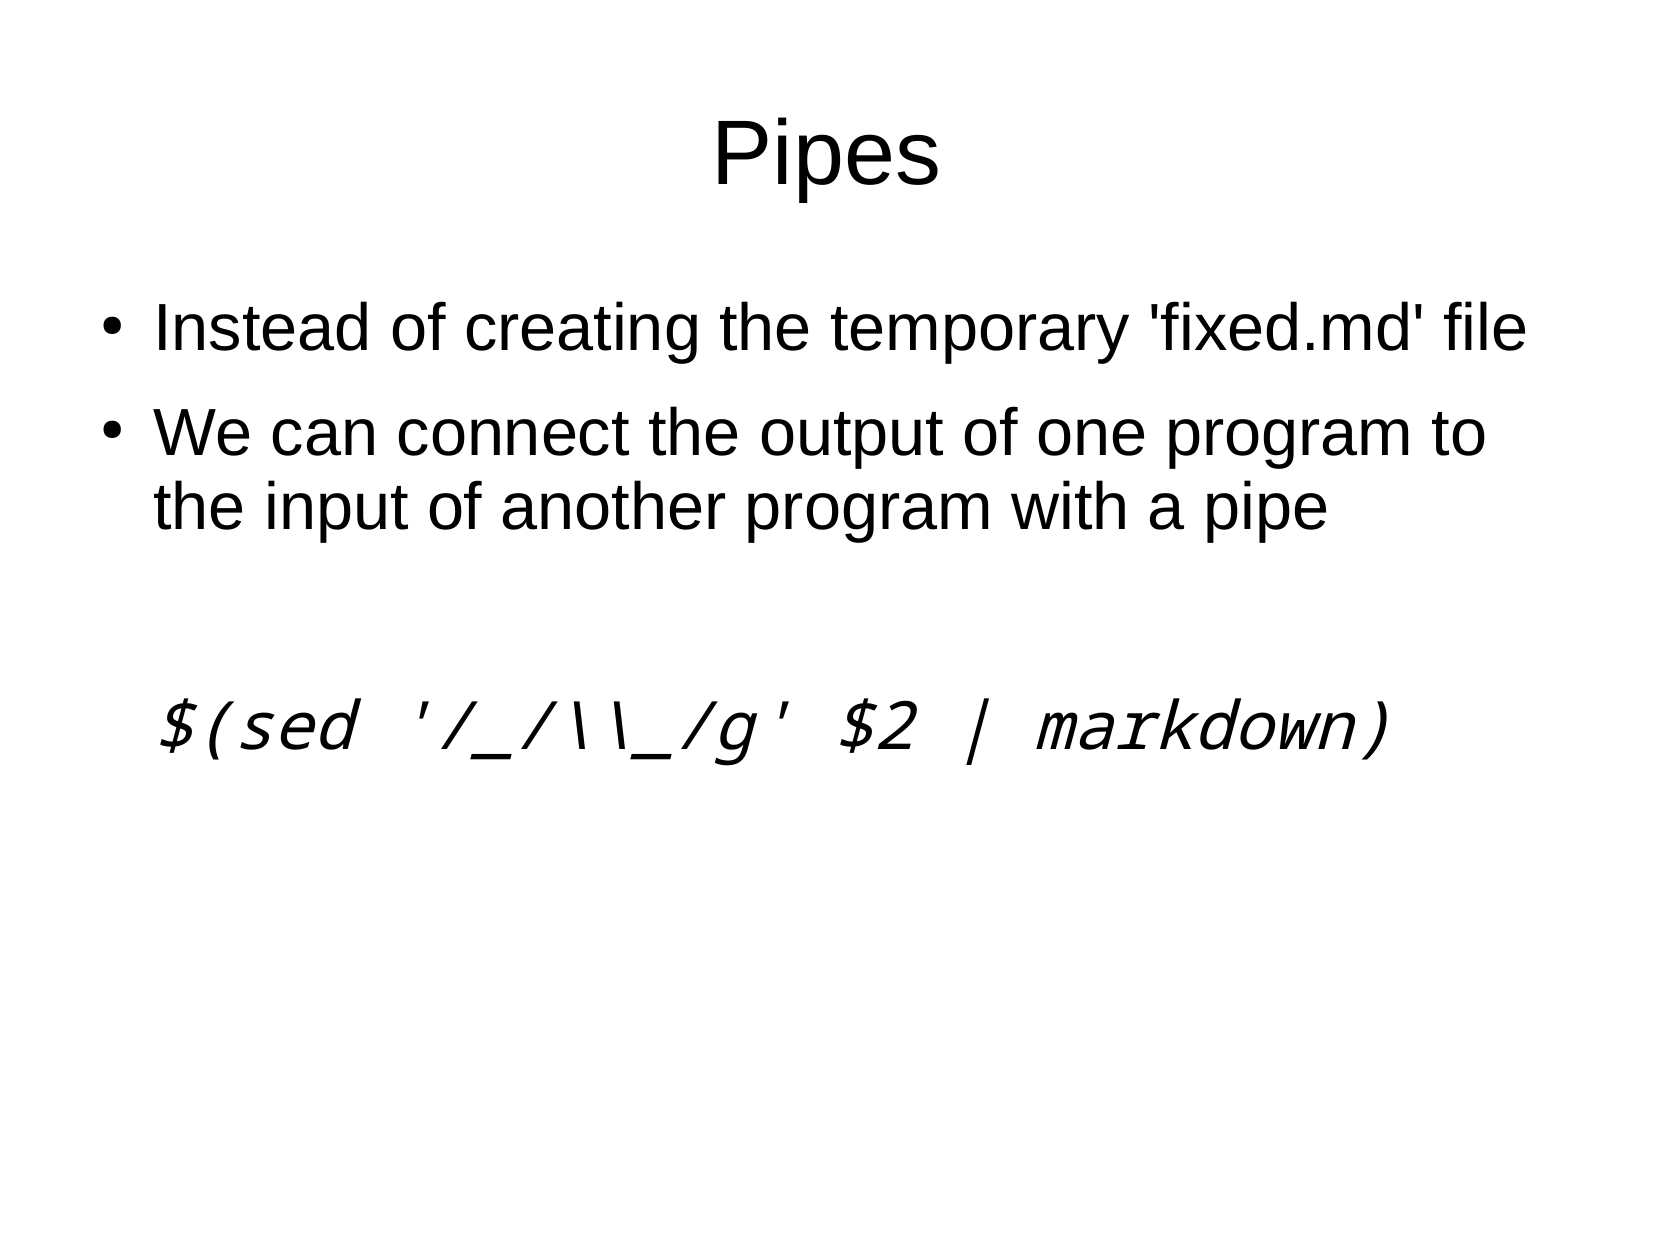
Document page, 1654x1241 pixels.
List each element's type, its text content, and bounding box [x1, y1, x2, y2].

title Pipes [82, 49, 1571, 257]
list Instead of creating the temporary 'fixed.md' file We can connect the output of one program to the input of another program with a pipe $(sed '/_/\\_/g' $2 | markdown) [82, 290, 1571, 1010]
